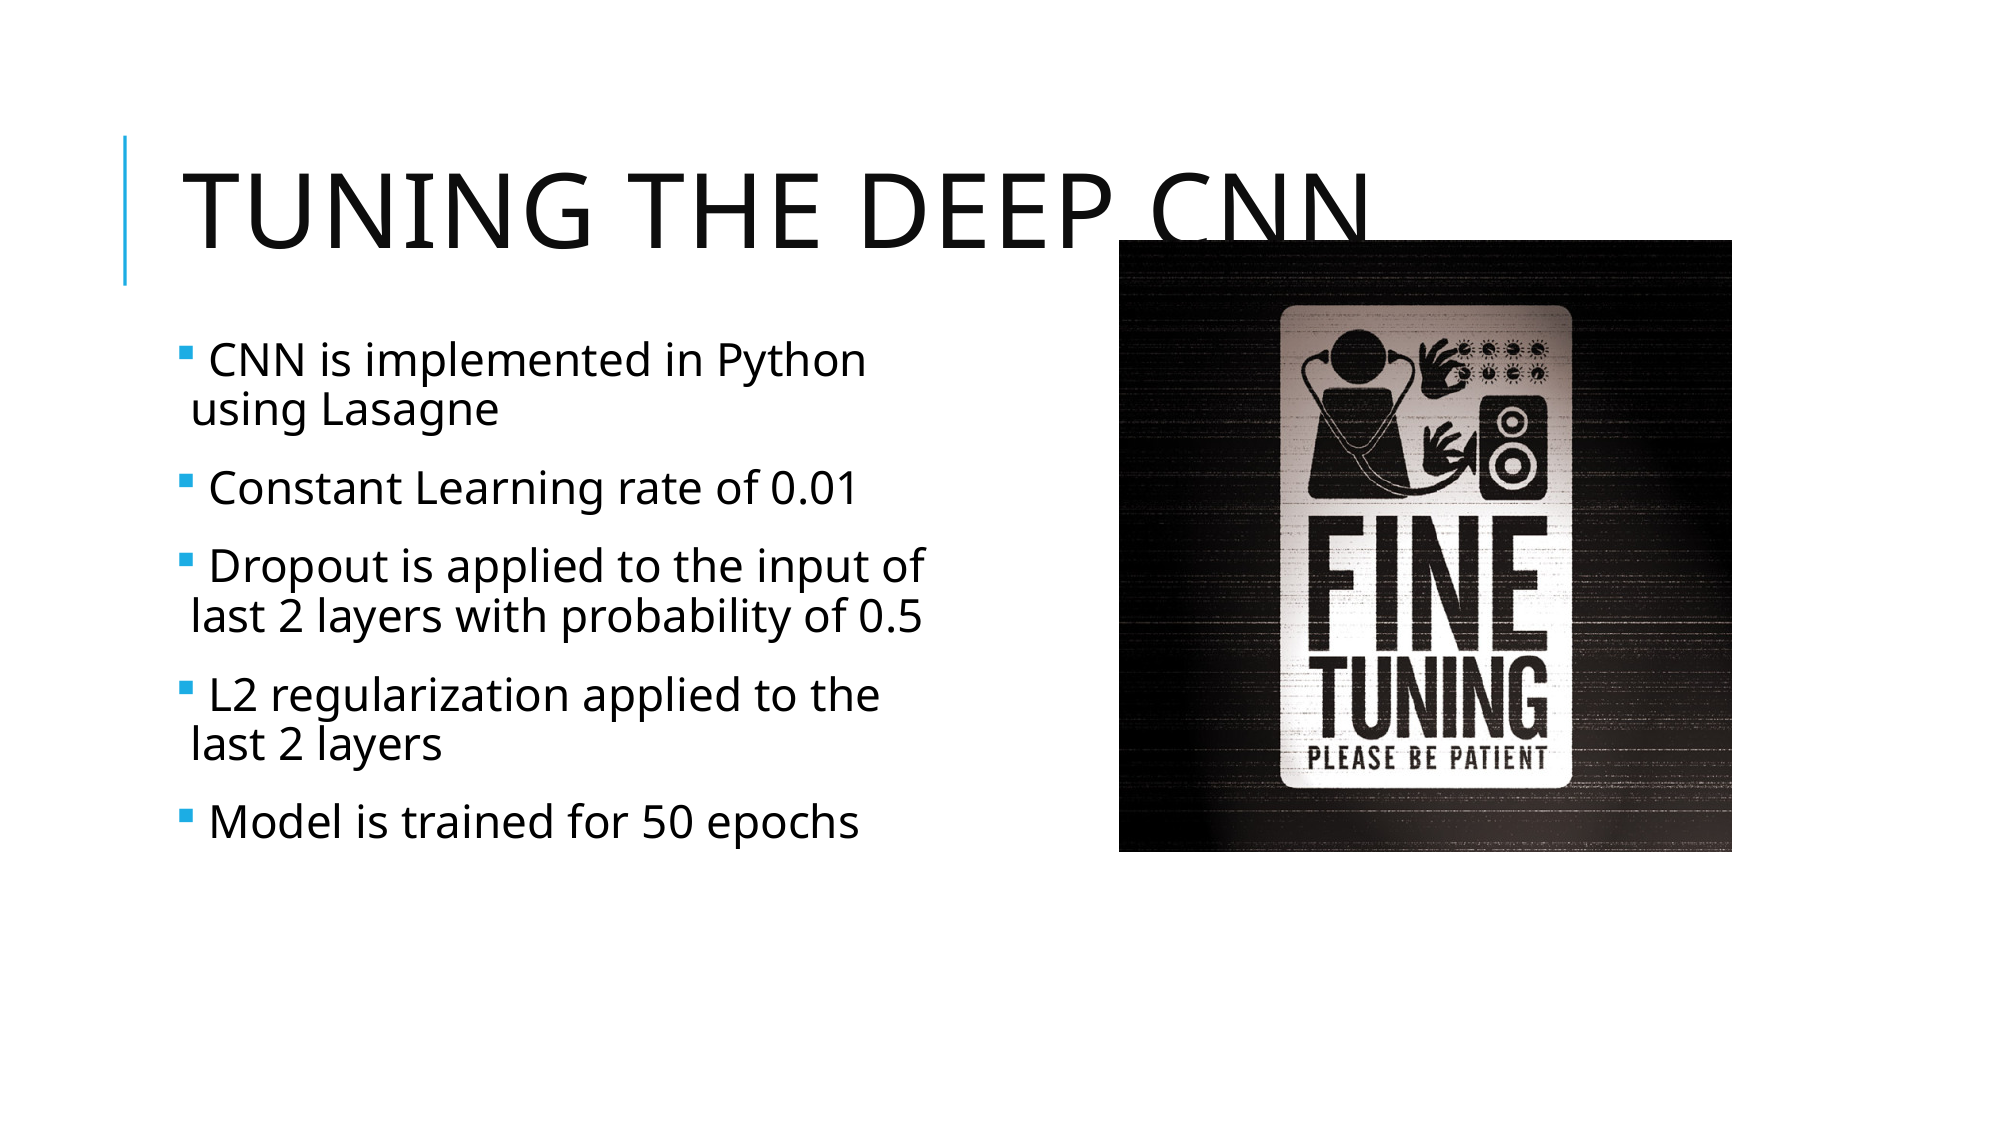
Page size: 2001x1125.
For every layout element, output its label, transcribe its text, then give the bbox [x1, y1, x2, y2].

list CNN is implemented in Python using Lasagne Constant Learning rate of 0.01 Dropout is applied to the input of last 2 layers with probability of 0.5 L2 regularization applied to the last 2 layers Model is trained for 50 epochs [168, 329, 948, 990]
picture [1119, 240, 1732, 852]
title Tuning the Deep CNN [168, 96, 1763, 342]
